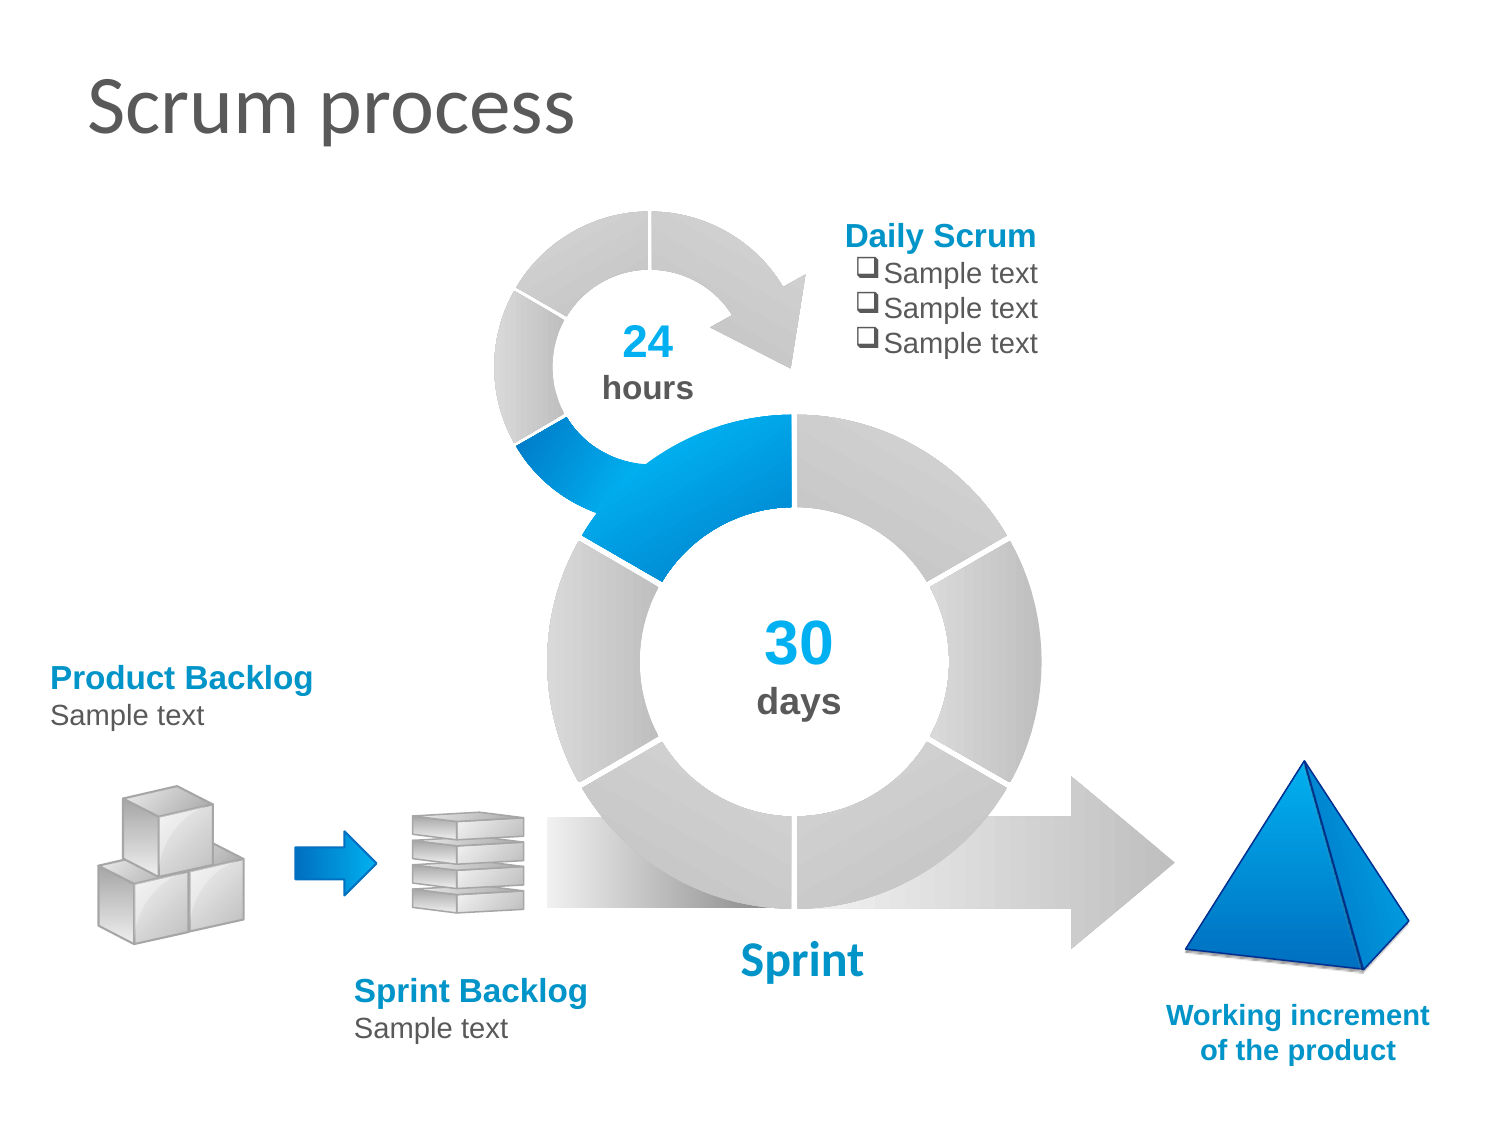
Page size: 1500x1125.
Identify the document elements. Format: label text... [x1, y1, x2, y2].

title Scrum process [72, 37, 1388, 163]
text_box Working increment of the product [1148, 989, 1449, 1074]
text_box [516, 414, 792, 582]
text_box [494, 291, 565, 443]
text_box [412, 812, 524, 913]
text_box Daily Scrum Sample text Sample text Sample text [830, 206, 1054, 367]
text_box [797, 414, 1007, 582]
text_box [651, 211, 806, 369]
text_box Sprint [725, 919, 880, 995]
text_box [930, 541, 1042, 783]
text_box [797, 741, 1175, 949]
text_box [1185, 760, 1409, 970]
text_box [516, 211, 648, 317]
text_box [295, 831, 377, 896]
text_box 24 hours [586, 304, 709, 415]
text_box Product Backlog Sample text [35, 648, 329, 739]
text_box [547, 541, 659, 783]
text_box 30 days [741, 594, 857, 730]
text_box [547, 741, 792, 909]
text_box Sprint Backlog Sample text [339, 961, 604, 1052]
text_box [98, 786, 244, 945]
